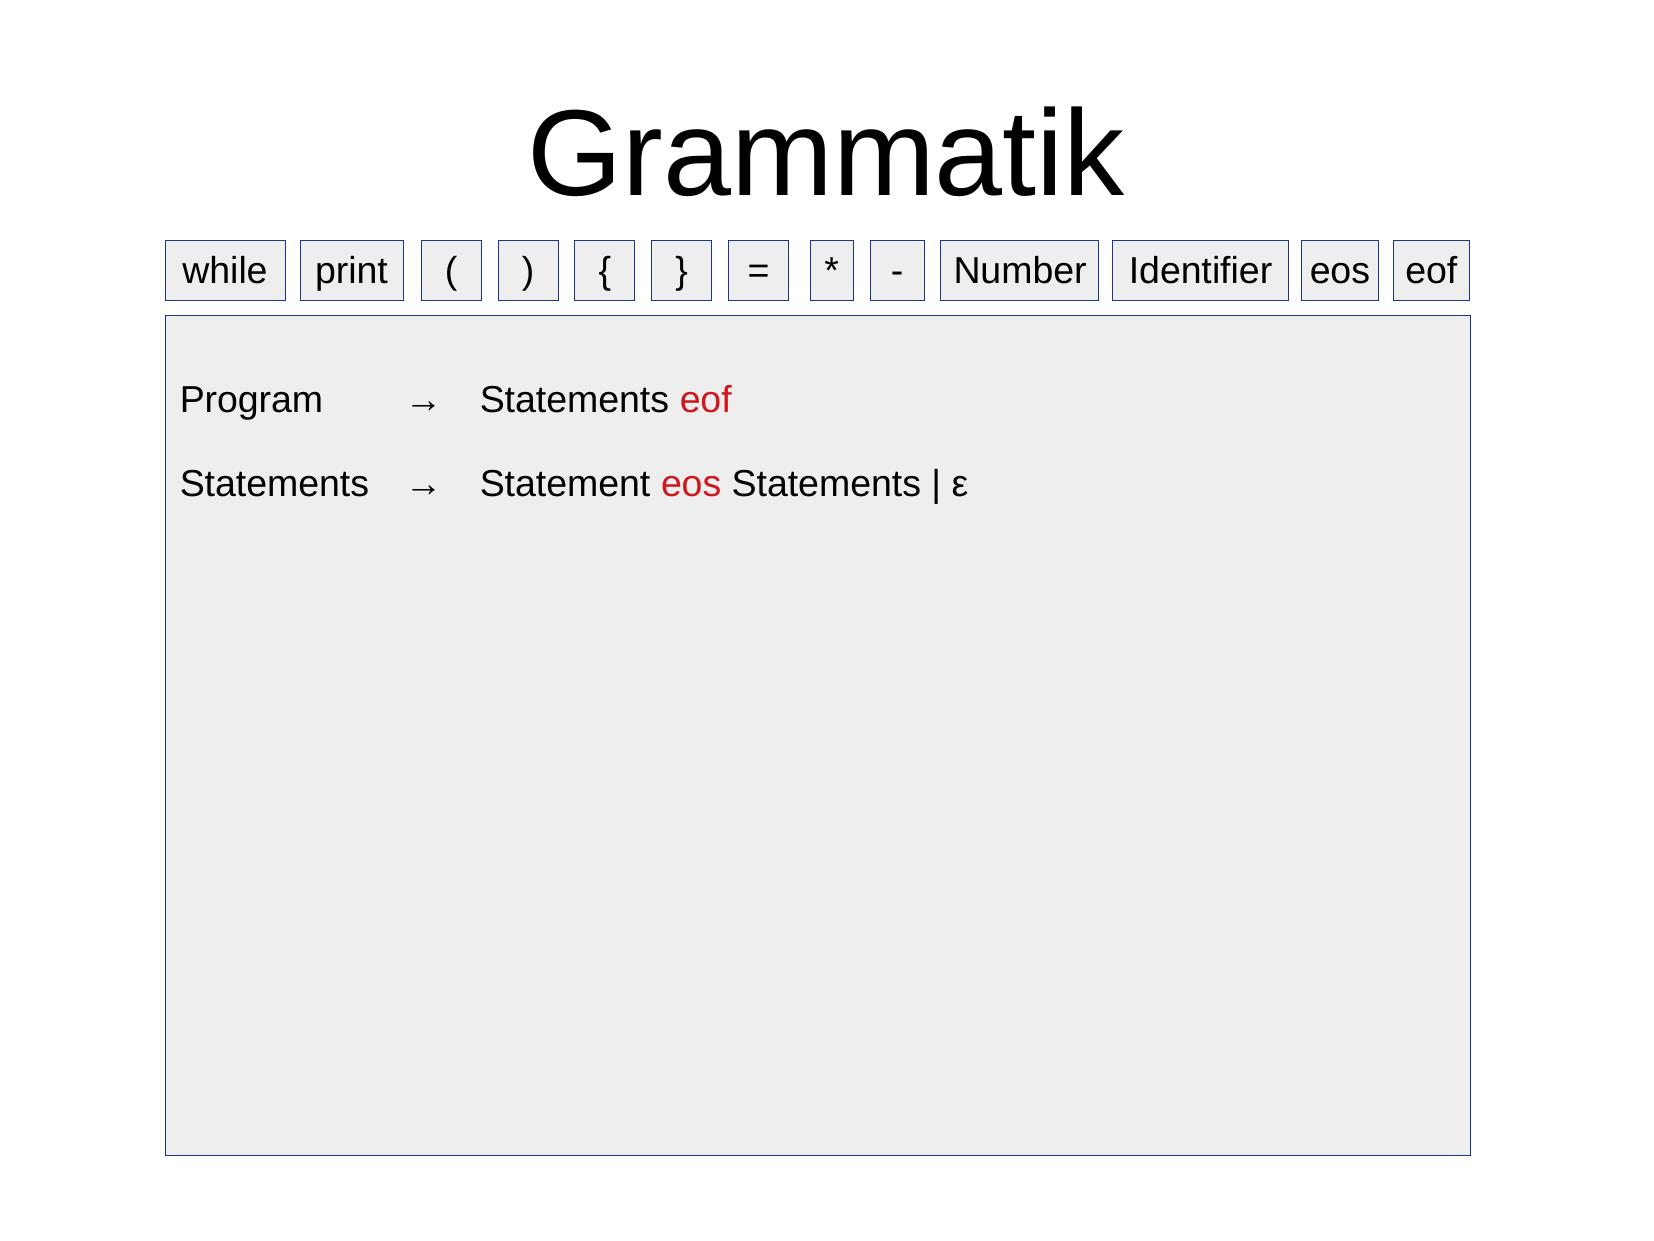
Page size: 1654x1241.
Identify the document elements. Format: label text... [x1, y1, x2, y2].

text_box - [870, 240, 925, 301]
text_box eof [1393, 240, 1470, 301]
text_box ( [421, 240, 482, 301]
text_box } [651, 240, 712, 301]
text_box Number [940, 240, 1099, 301]
text_box Program → Statements eof Statements → Statement eos Statements | ε [165, 315, 1471, 1156]
title Grammatik [82, 49, 1571, 257]
text_box print [300, 240, 404, 301]
text_box ) [498, 240, 559, 301]
text_box Identifier [1112, 240, 1289, 301]
text_box * [810, 240, 854, 301]
text_box eos [1301, 240, 1379, 301]
text_box = [728, 240, 789, 301]
text_box while [165, 240, 286, 301]
text_box { [574, 240, 635, 301]
